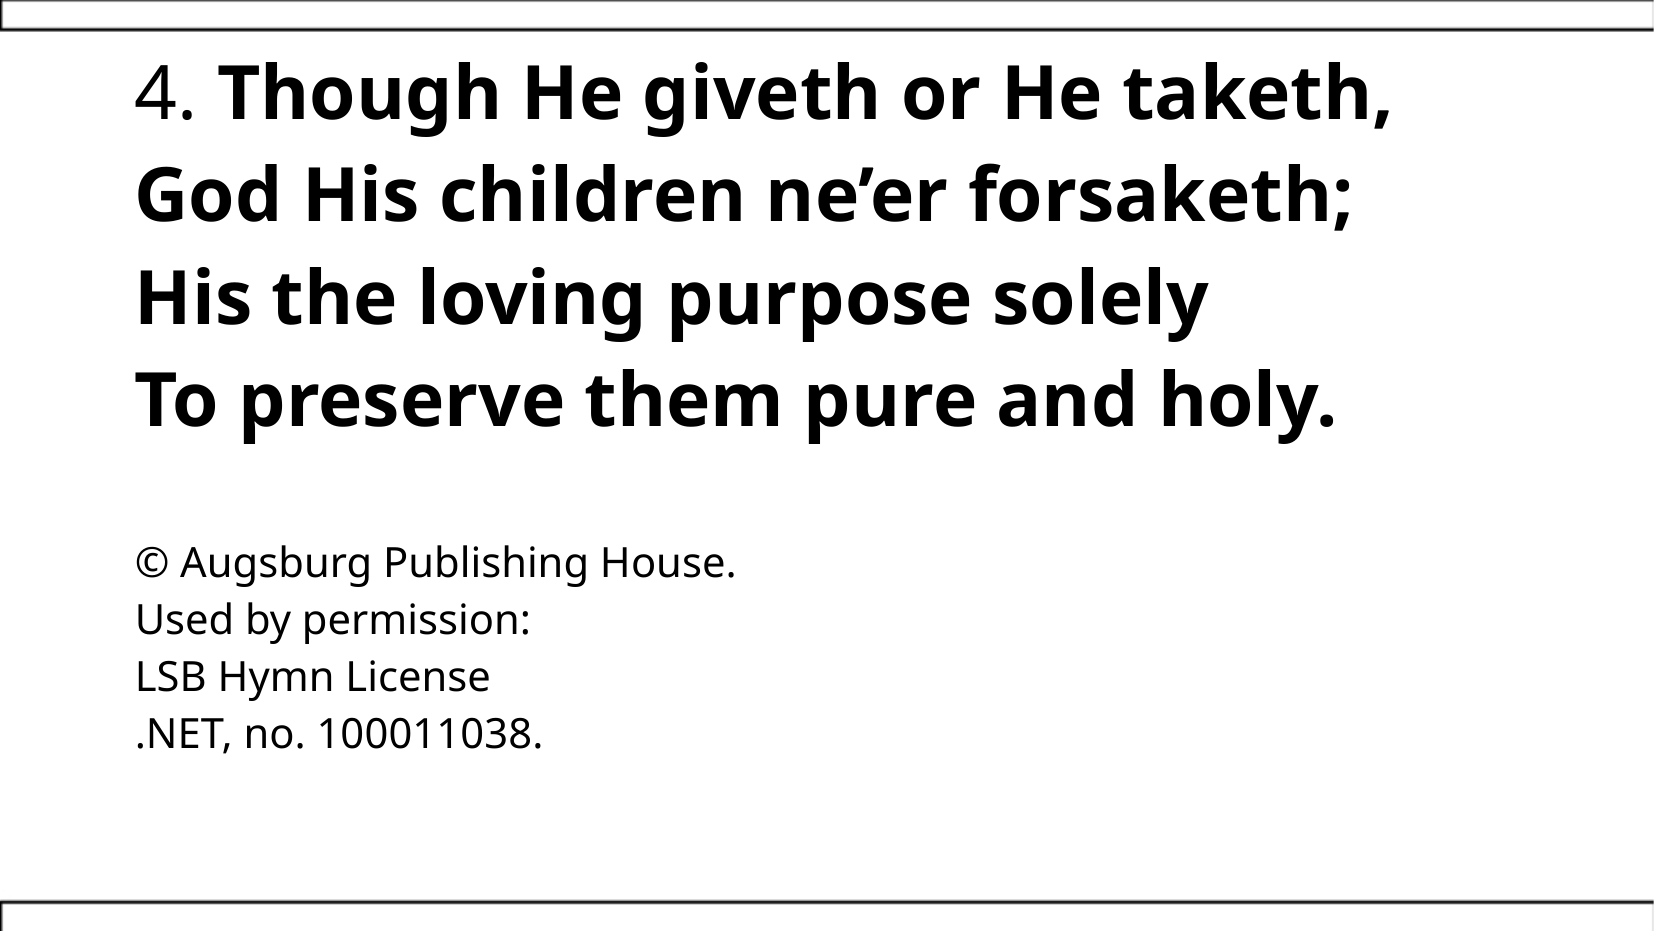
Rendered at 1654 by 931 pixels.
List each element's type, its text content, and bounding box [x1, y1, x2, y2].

picture [0, 0, 1654, 931]
text_box 4. Though He giveth or He taketh, God His children ne’er forsaketh; His the loving purpose solely To preserve them pure and holy. © Augsburg Publishing House. Used by permission: LSB Hymn License .NET, no. 100011038. [120, 31, 1546, 781]
